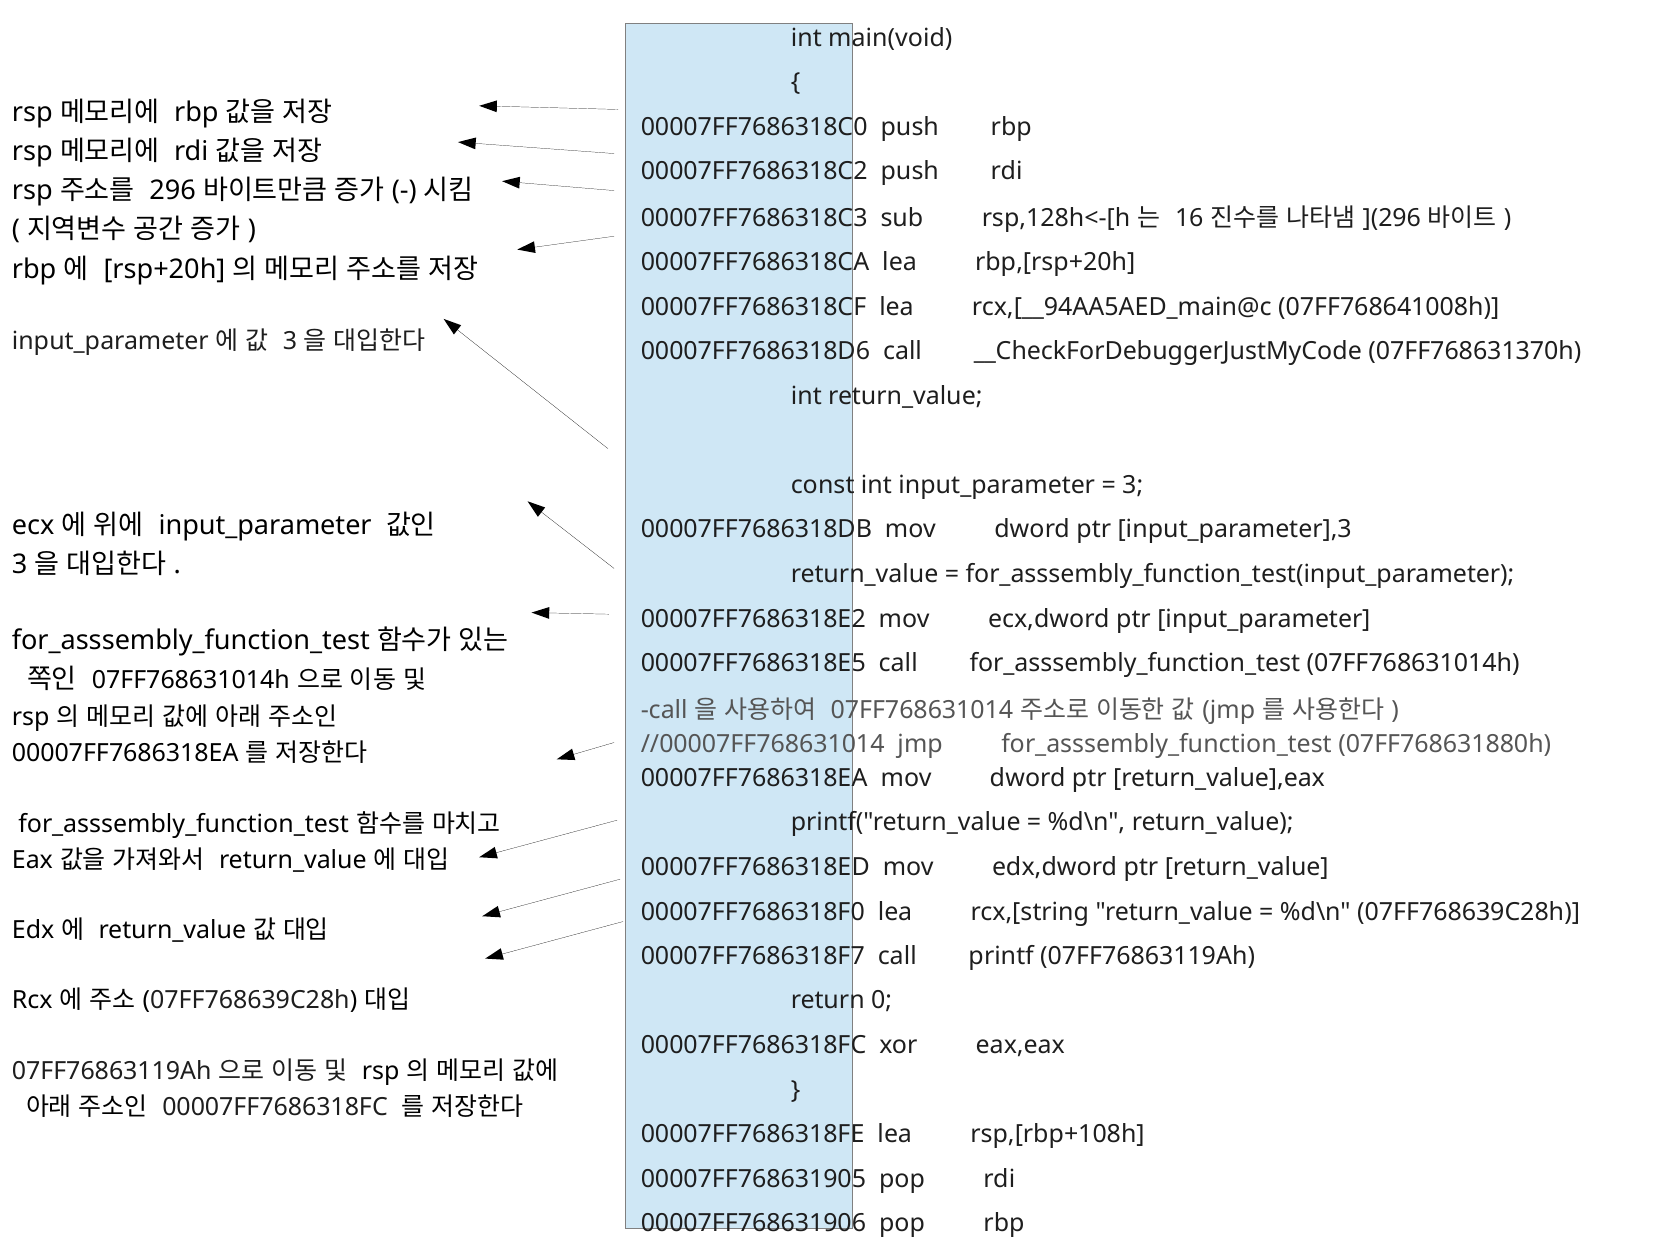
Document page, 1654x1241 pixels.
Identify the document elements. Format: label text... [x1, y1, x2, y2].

text_box rsp메모리에 rbp값을 저장 rsp메모리에 rdi값을 저장 rsp주소를 296바이트만큼 증가(-)시킴 (지역변수 공간 증가) rbp에 [rsp+20h]의 메모리 주소를 저장 input_parameter에 값 3을 대입한다 ecx에 위에 input_parameter 값인 3을 대입한다. for_asssembly_function_test함수가 있는 쪽인 07FF768631014h으로 이동 및 rsp의 메모리 값에 아래 주소인 00007FF7686318EA를 저장한다 for_asssembly_function_test함수를 마치고 Eax값을 가져와서 return_value에 대입 Edx에 return_value값 대입 Rcx에 주소(07FF768639C28h)대입 07FF76863119Ah으로 이동 및 rsp의 메모리 값에 아래 주소인 00007FF7686318FC 를 저장한다 [0, 82, 573, 1121]
text_box int main(void) { 00007FF7686318C0 push rbp 00007FF7686318C2 push rdi 00007FF7686318C3 sub rsp,128h<-[h는 16진수를 나타냄](296바이트) 00007FF7686318CA lea rbp,[rsp+20h] 00007FF7686318CF lea rcx,[__94AA5AED_main@c (07FF768641008h)] 00007FF7686318D6 call __CheckForDebuggerJustMyCode (07FF768631370h) int return_value; const int input_parameter = 3; 00007FF7686318DB mov dword ptr [input_parameter],3 return_value = for_asssembly_function_test(input_parameter); 00007FF7686318E2 mov ecx,dword ptr [input_parameter] 00007FF7686318E5 call for_asssembly_function_test (07FF768631014h) -call을 사용하여 07FF768631014주소로 이동한 값(jmp를 사용한다) //00007FF768631014 jmp for_asssembly_function_test (07FF768631880h) 00007FF7686318EA mov dword ptr [return_value],eax printf("return_value = %d\n", return_value); 00007FF7686318ED mov edx,dword ptr [return_value] 00007FF7686318F0 lea rcx,[string "return_value = %d\n" (07FF768639C28h)] 00007FF7686318F7 call printf (07FF76863119Ah) return 0; 00007FF7686318FC xor eax,eax } 00007FF7686318FE lea rsp,[rbp+108h] 00007FF768631905 pop rdi 00007FF768631906 pop rbp 00007FF768631907 ret [625, 11, 1630, 1229]
